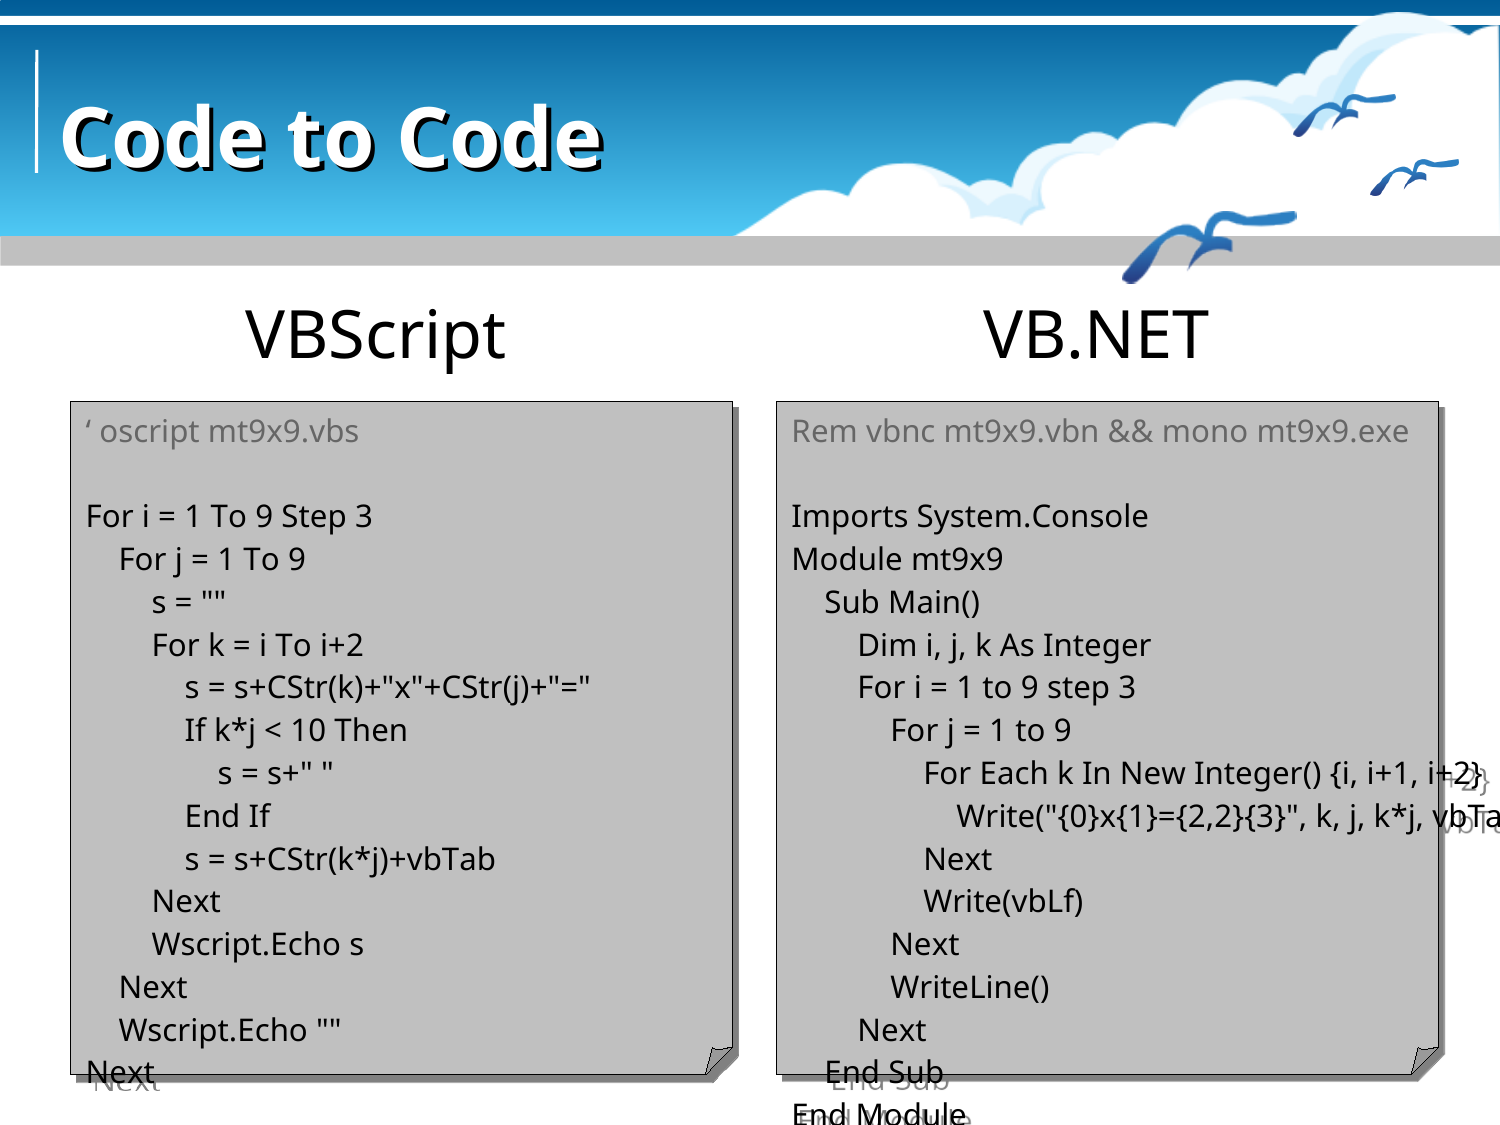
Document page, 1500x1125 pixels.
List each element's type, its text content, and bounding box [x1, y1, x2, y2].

text_box VB.NET [968, 283, 1276, 388]
text_box VBScript [230, 283, 585, 388]
picture [730, 12, 1500, 284]
text_box ‘ oscript mt9x9.vbs For i = 1 To 9 Step 3 For j = 1 To 9 s = "" For k = i To i+2 s = s+CStr(k)+"x"+CStr(j)+"=" If k*j < 10 Then s = s+" " End If s = s+CStr(k*j)+vbTab Next Wscript.Echo s Next Wscript.Echo "" Next [70, 401, 733, 1075]
text_box Rem vbnc mt9x9.vbn && mono mt9x9.exe Imports System.Console Module mt9x9 Sub Main() Dim i, j, k As Integer For i = 1 to 9 step 3 For j = 1 to 9 For Each k In New Integer() {i, i+1, i+2} Write("{0}x{1}={2,2}{3}", k, j, k*j, vbTab) Next Write(vbLf) Next WriteLine() Next End Sub End Module [776, 401, 1439, 1075]
title Code to Code [59, 86, 1465, 186]
